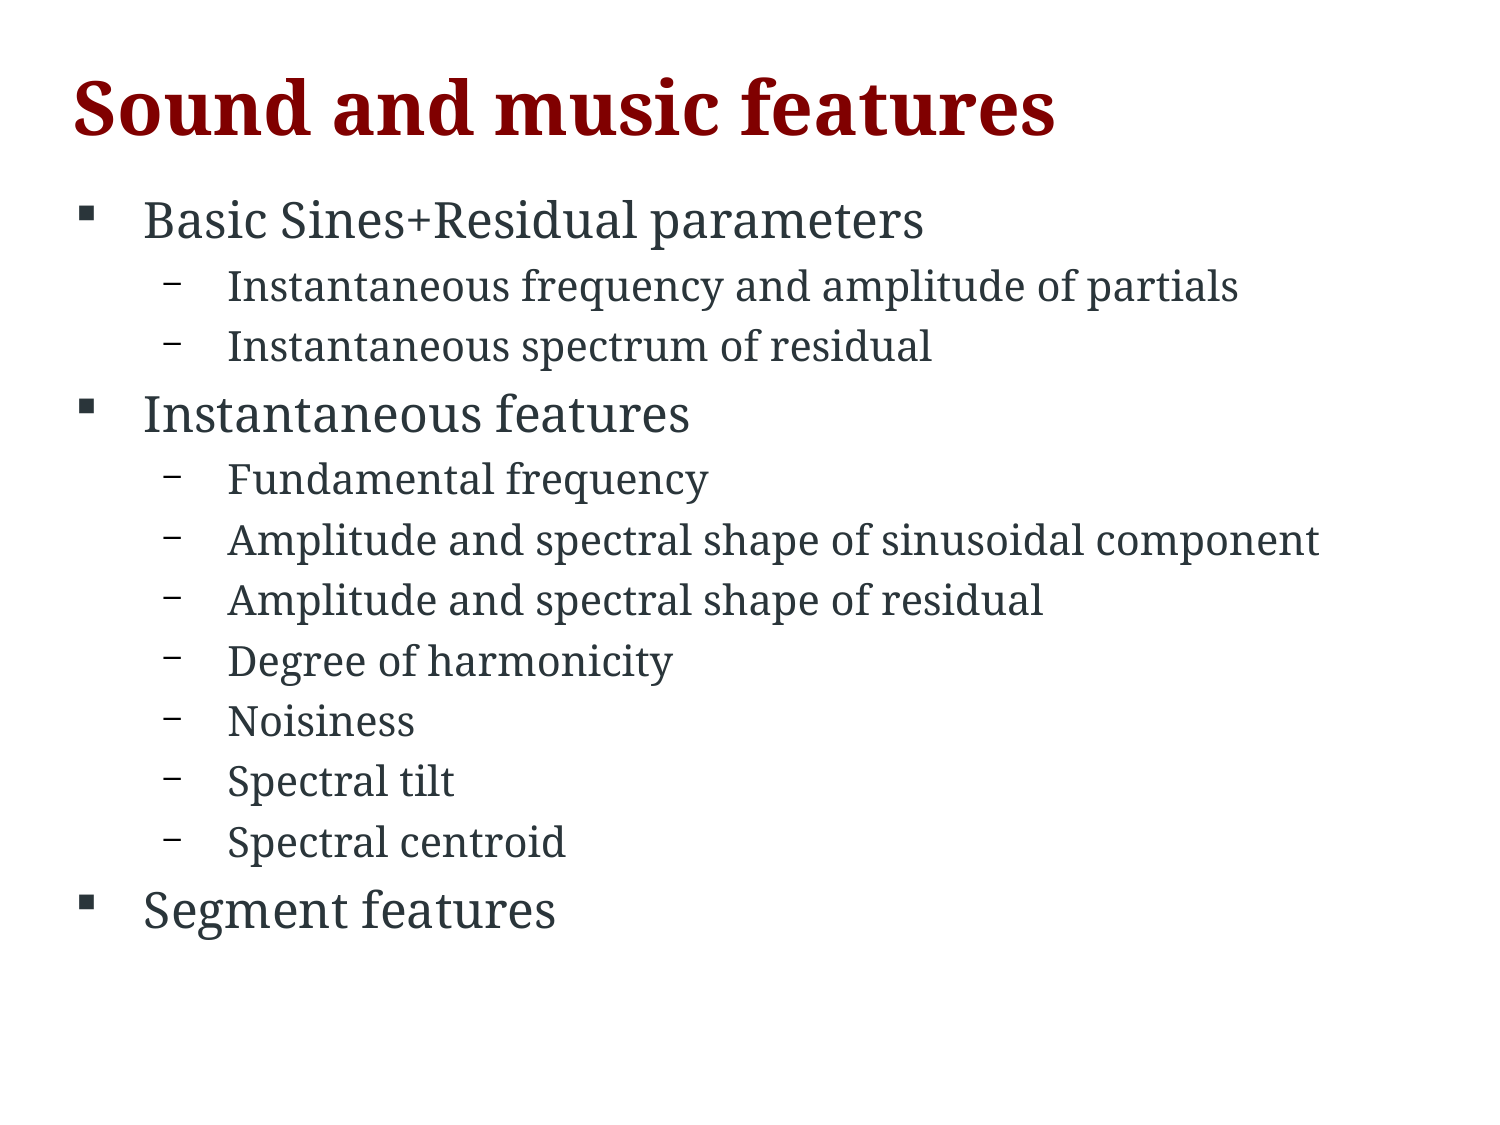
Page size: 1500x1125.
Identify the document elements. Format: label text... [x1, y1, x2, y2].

title Sound and music features [73, 9, 1350, 198]
list Basic Sines+Residual parameters Instantaneous frequency and amplitude of partials Instantaneous spectrum of residual Instantaneous features Fundamental frequency Amplitude and spectral shape of sinusoidal component Amplitude and spectral shape of residual Degree of harmonicity Noisiness Spectral tilt Spectral centroid Segment features [75, 192, 1425, 1018]
